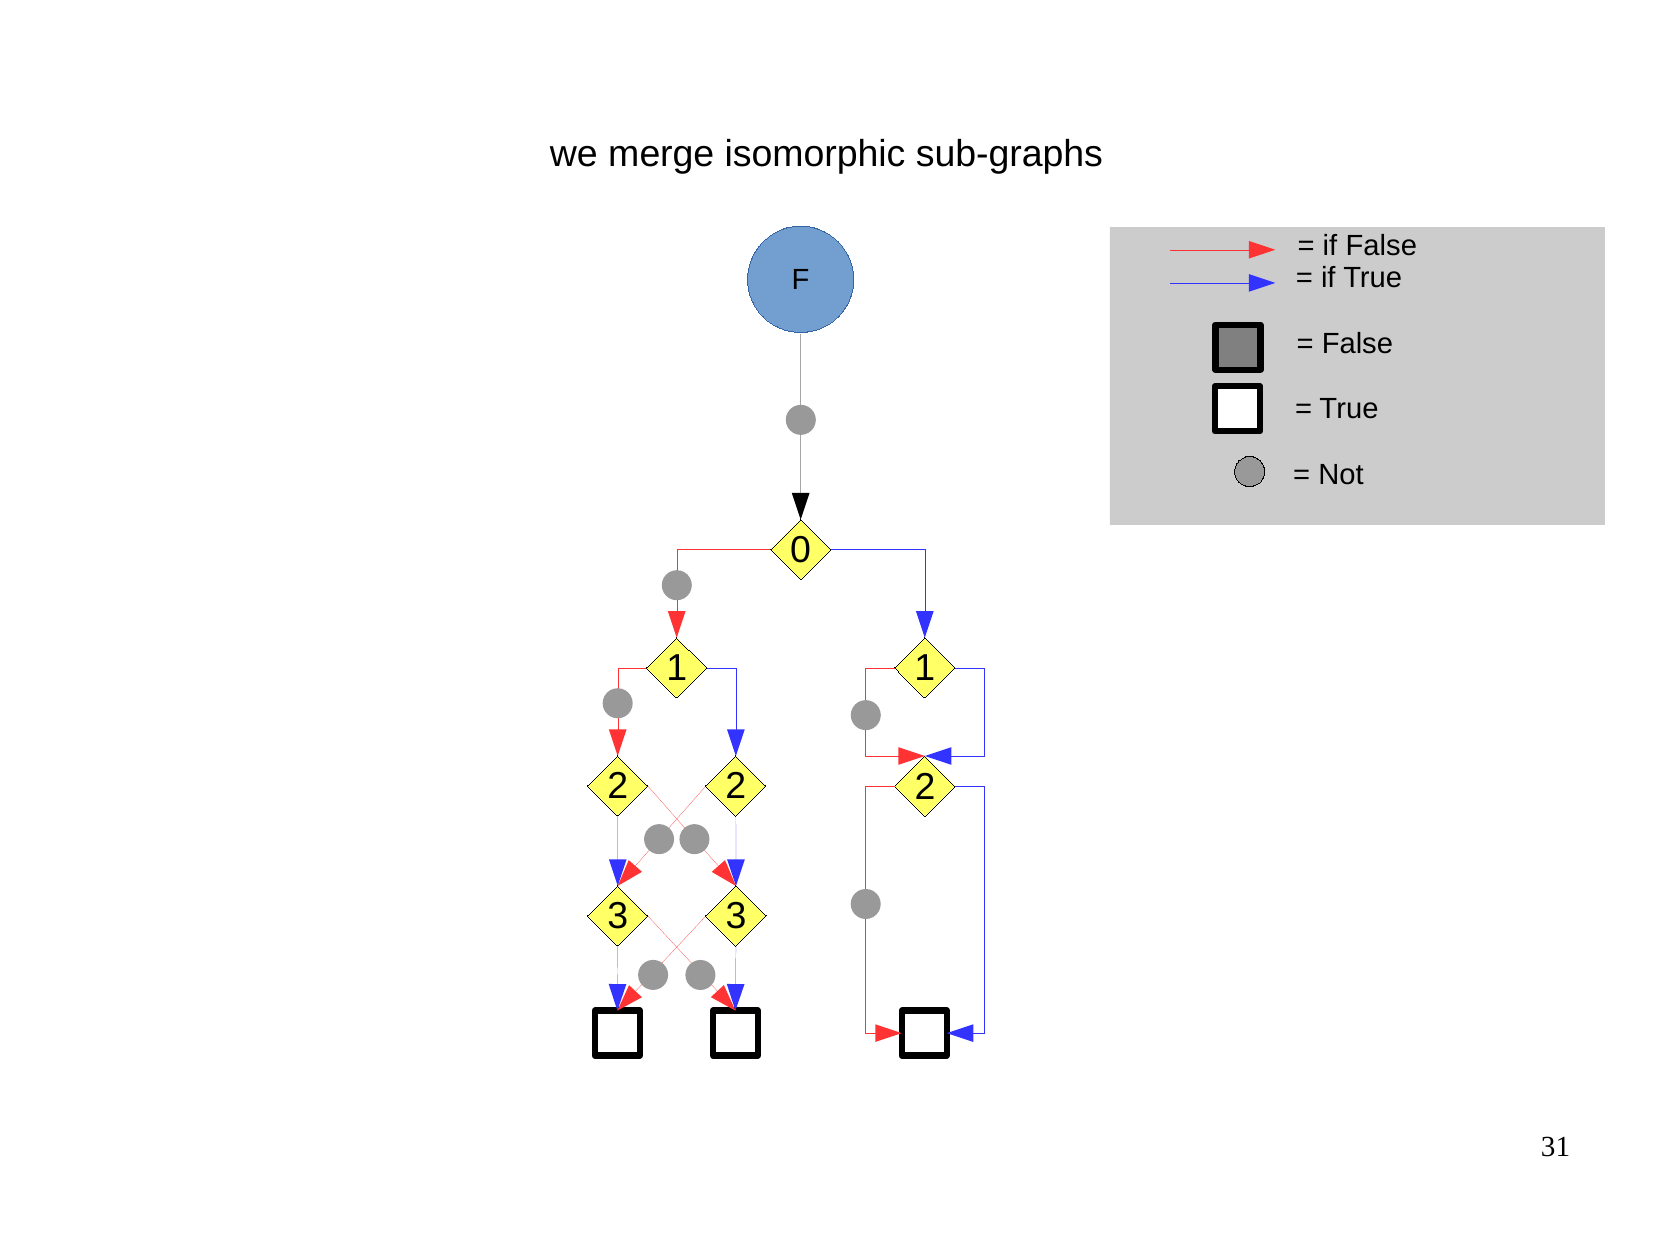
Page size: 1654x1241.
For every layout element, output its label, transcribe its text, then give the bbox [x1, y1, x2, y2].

text_box [850, 888, 881, 920]
text_box [1215, 324, 1261, 370]
text_box [644, 824, 675, 855]
text_box [785, 404, 816, 435]
text_box [1234, 456, 1265, 487]
text_box 0 [770, 519, 831, 580]
text_box [638, 959, 669, 990]
title we merge isomorphic sub-graphs [82, 49, 1571, 257]
text_box [712, 1010, 758, 1056]
text_box = if False = if True = False = True = Not [1109, 227, 1605, 525]
text_box 3 [587, 885, 648, 946]
text_box [1215, 386, 1261, 432]
text_box 1 [646, 637, 707, 698]
text_box [661, 570, 692, 601]
text_box [594, 1010, 640, 1056]
text_box [901, 1010, 947, 1056]
text_box 2 [587, 755, 648, 816]
text_box [850, 700, 881, 731]
text_box [685, 959, 716, 991]
text_box [602, 688, 633, 719]
text_box [679, 824, 710, 855]
text_box 2 [705, 755, 766, 817]
text_box 1 [894, 637, 955, 698]
text_box 2 [894, 757, 955, 817]
text_box F [747, 226, 854, 333]
text_box 3 [705, 885, 767, 947]
